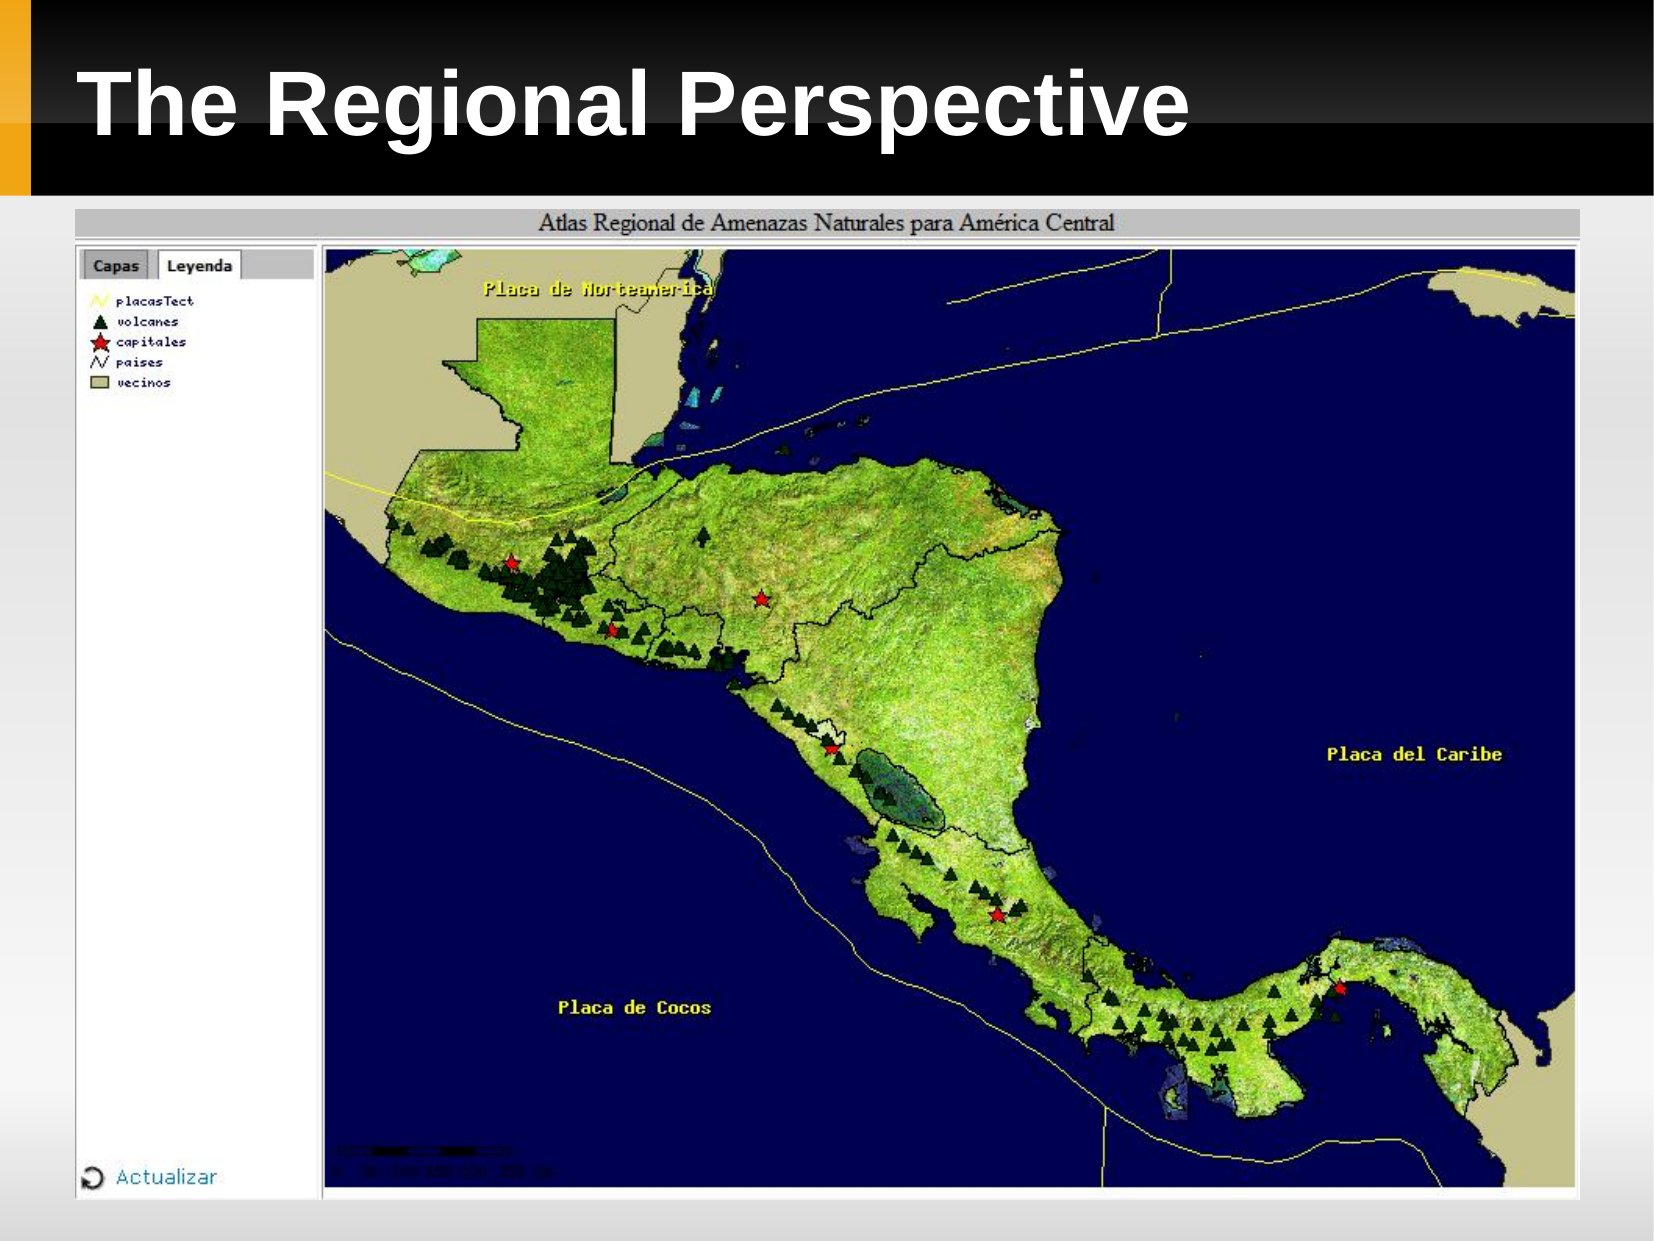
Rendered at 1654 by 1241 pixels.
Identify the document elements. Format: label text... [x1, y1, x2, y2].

picture [0, 0, 1654, 1241]
title The Regional Perspective [76, 0, 1565, 208]
